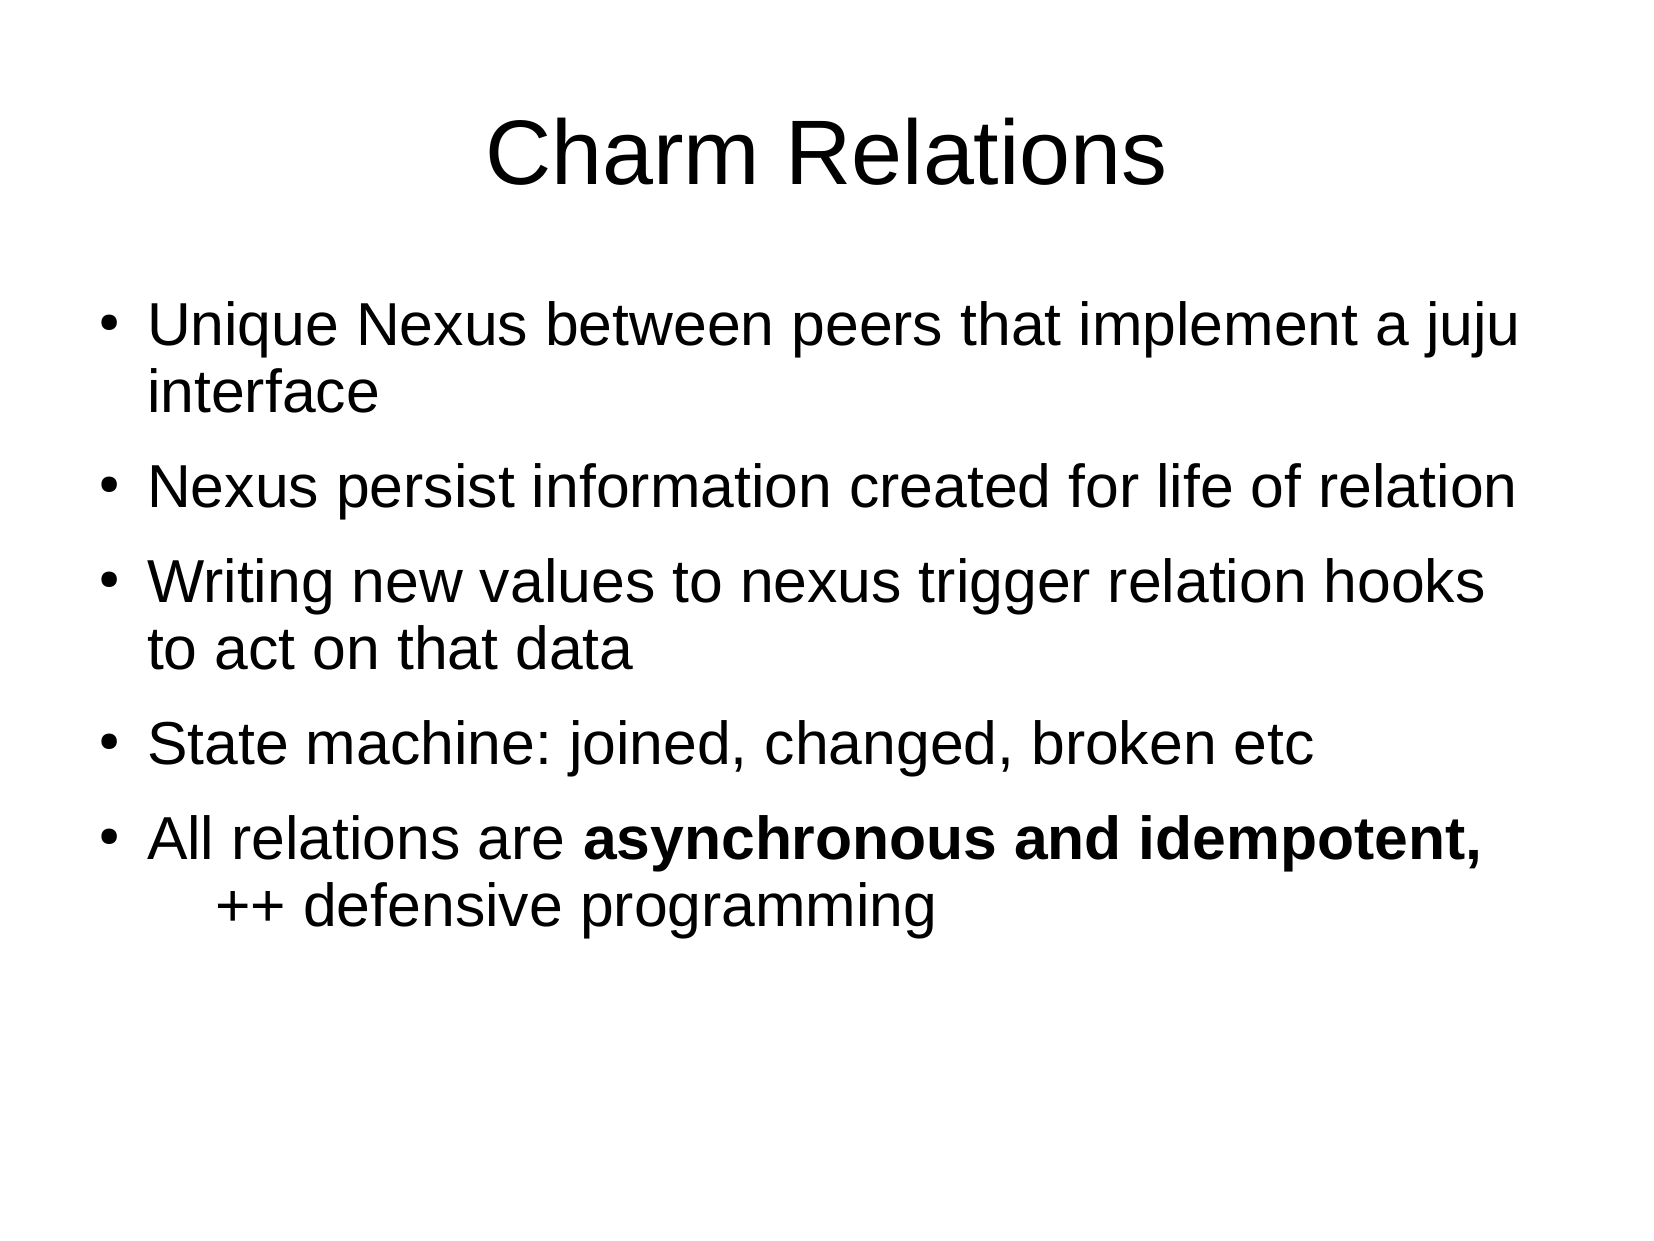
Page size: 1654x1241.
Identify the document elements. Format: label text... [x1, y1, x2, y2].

title Charm Relations [82, 49, 1571, 257]
list Unique Nexus between peers that implement a juju interface Nexus persist information created for life of relation Writing new values to nexus trigger relation hooks to act on that data State machine: joined, changed, broken etc All relations are asynchronous and idempotent, ++ defensive programming [82, 290, 1538, 1010]
